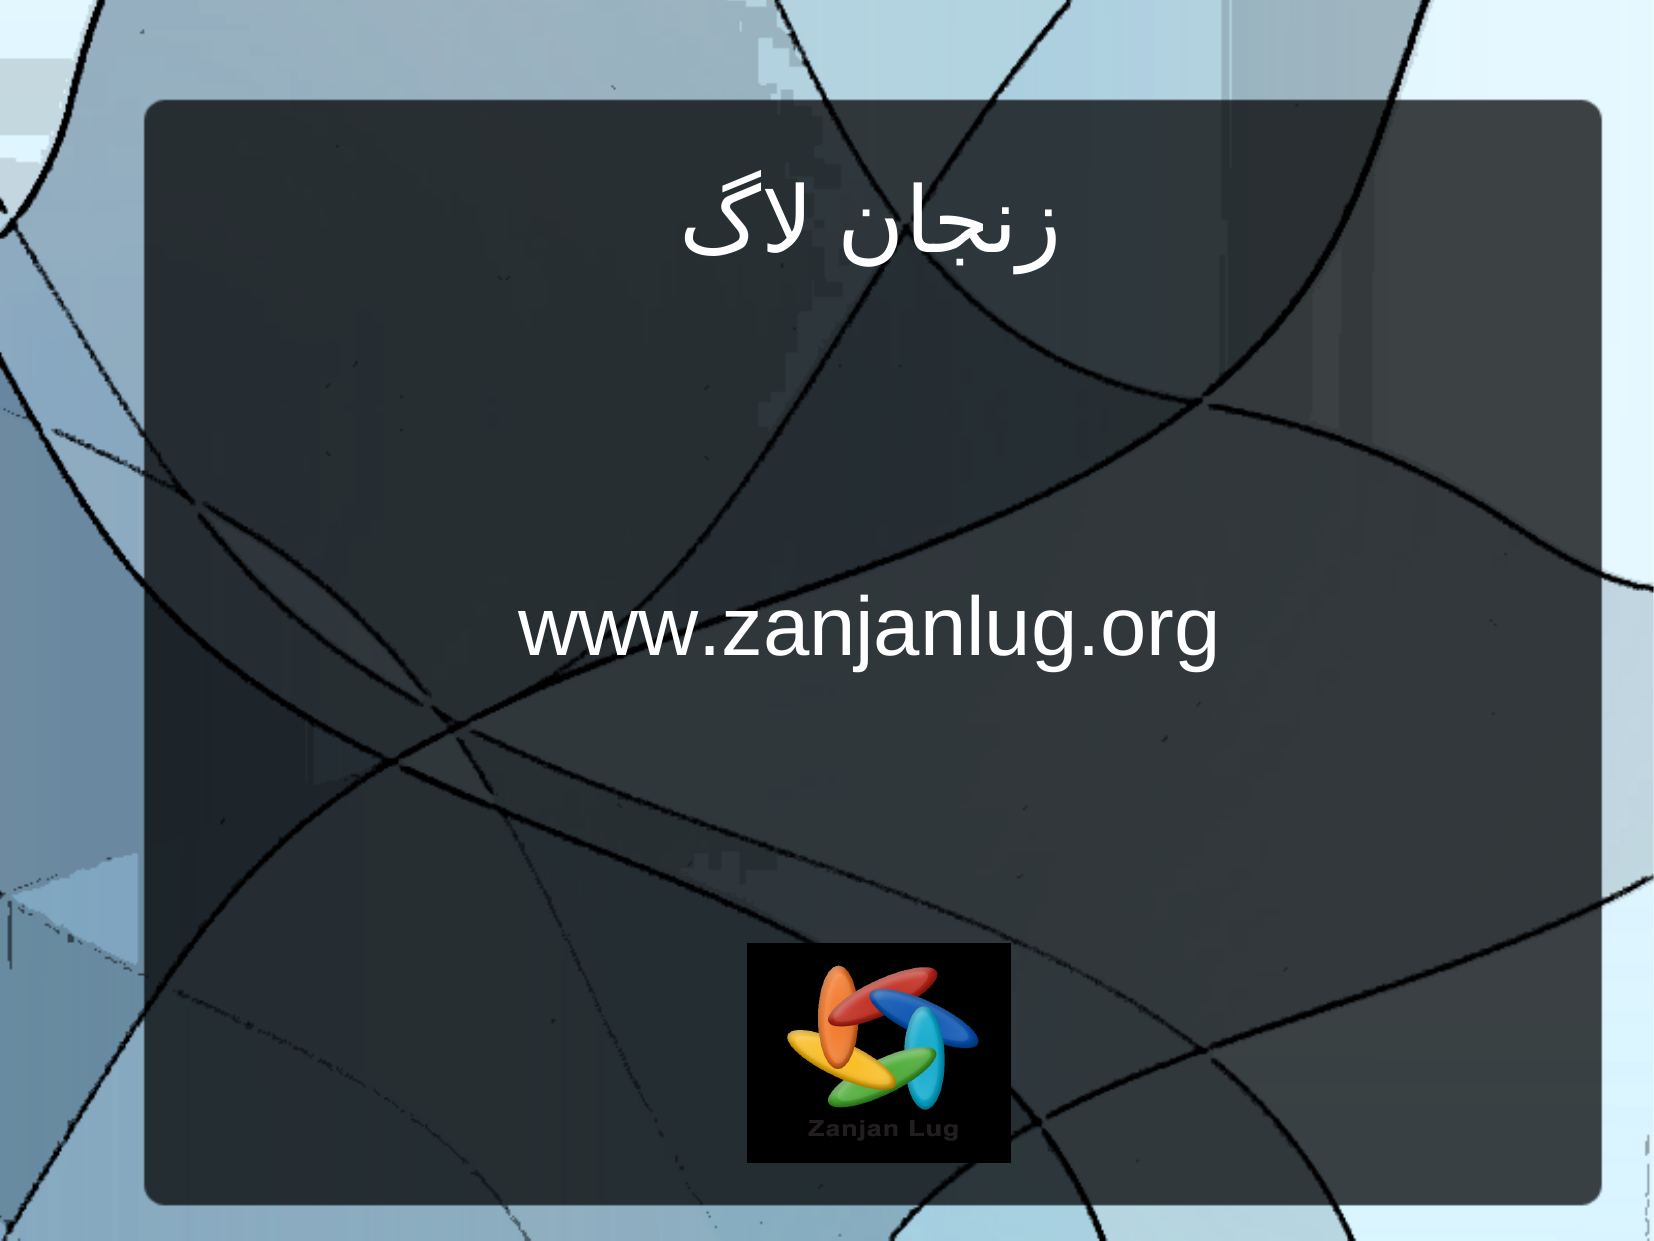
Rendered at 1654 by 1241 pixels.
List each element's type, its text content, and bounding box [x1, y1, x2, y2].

title زنجان لاگ [159, 115, 1583, 318]
picture [0, 0, 1654, 1241]
subtitle www.zanjanlug.org [187, 225, 1552, 1029]
